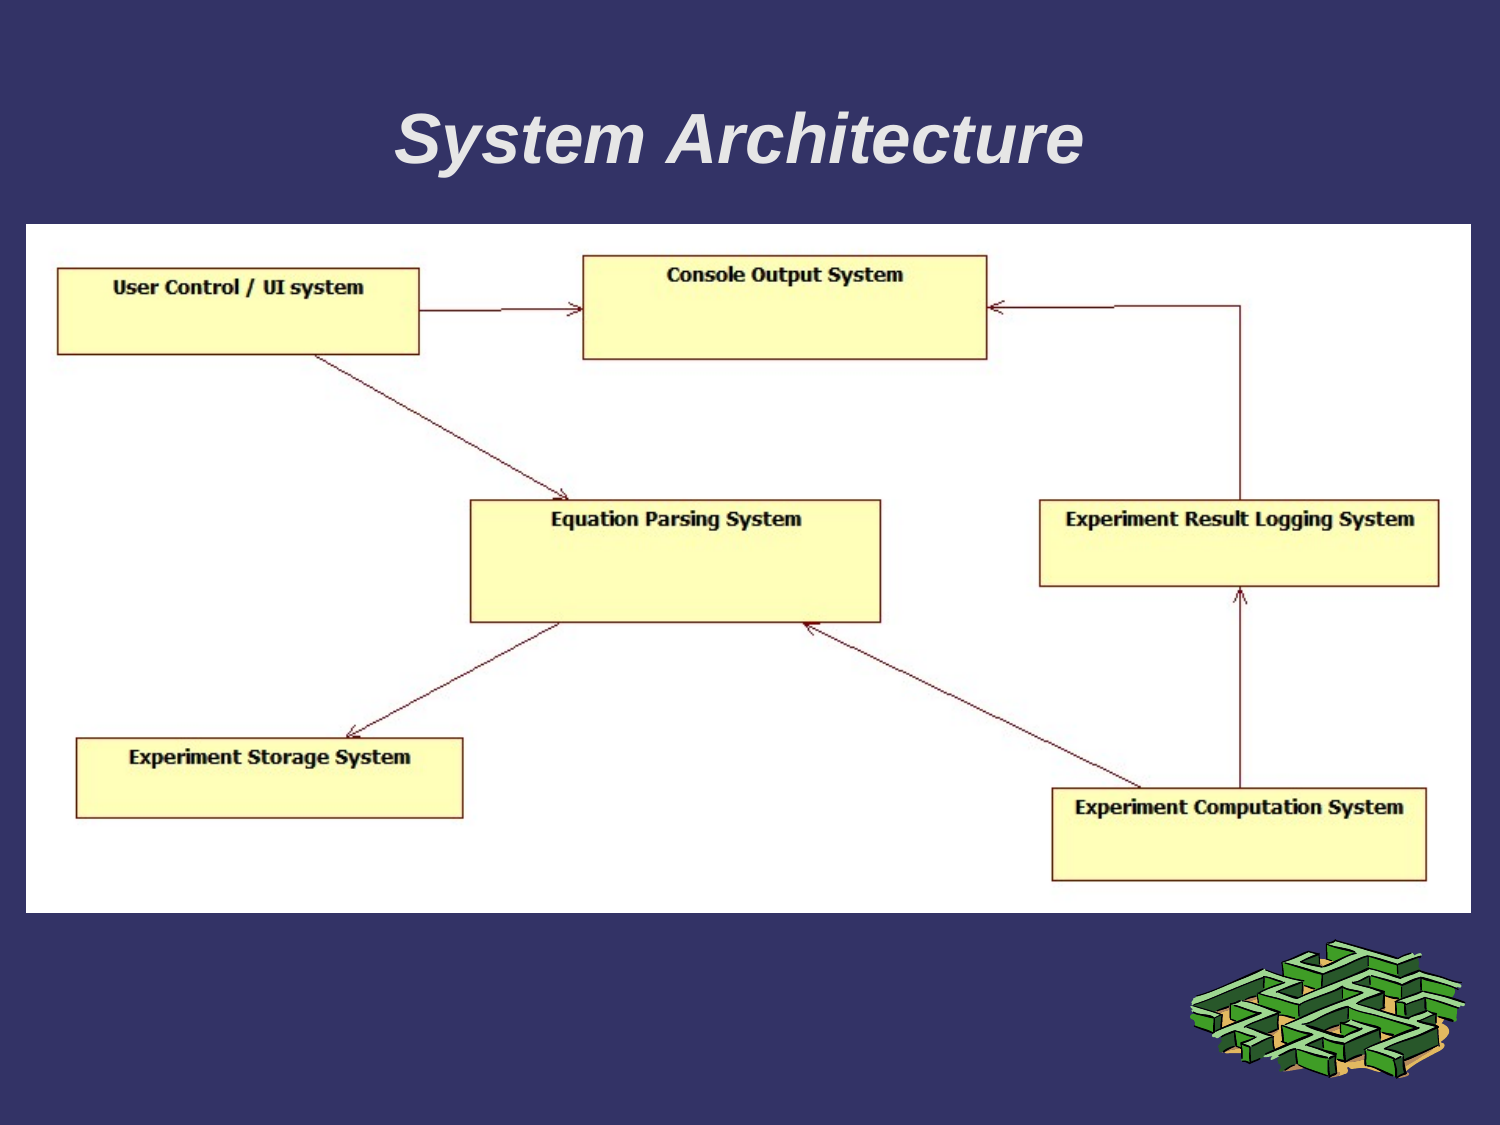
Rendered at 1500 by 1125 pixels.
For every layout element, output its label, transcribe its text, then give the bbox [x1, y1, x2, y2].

title System Architecture [75, 96, 1425, 182]
picture [26, 224, 1471, 913]
